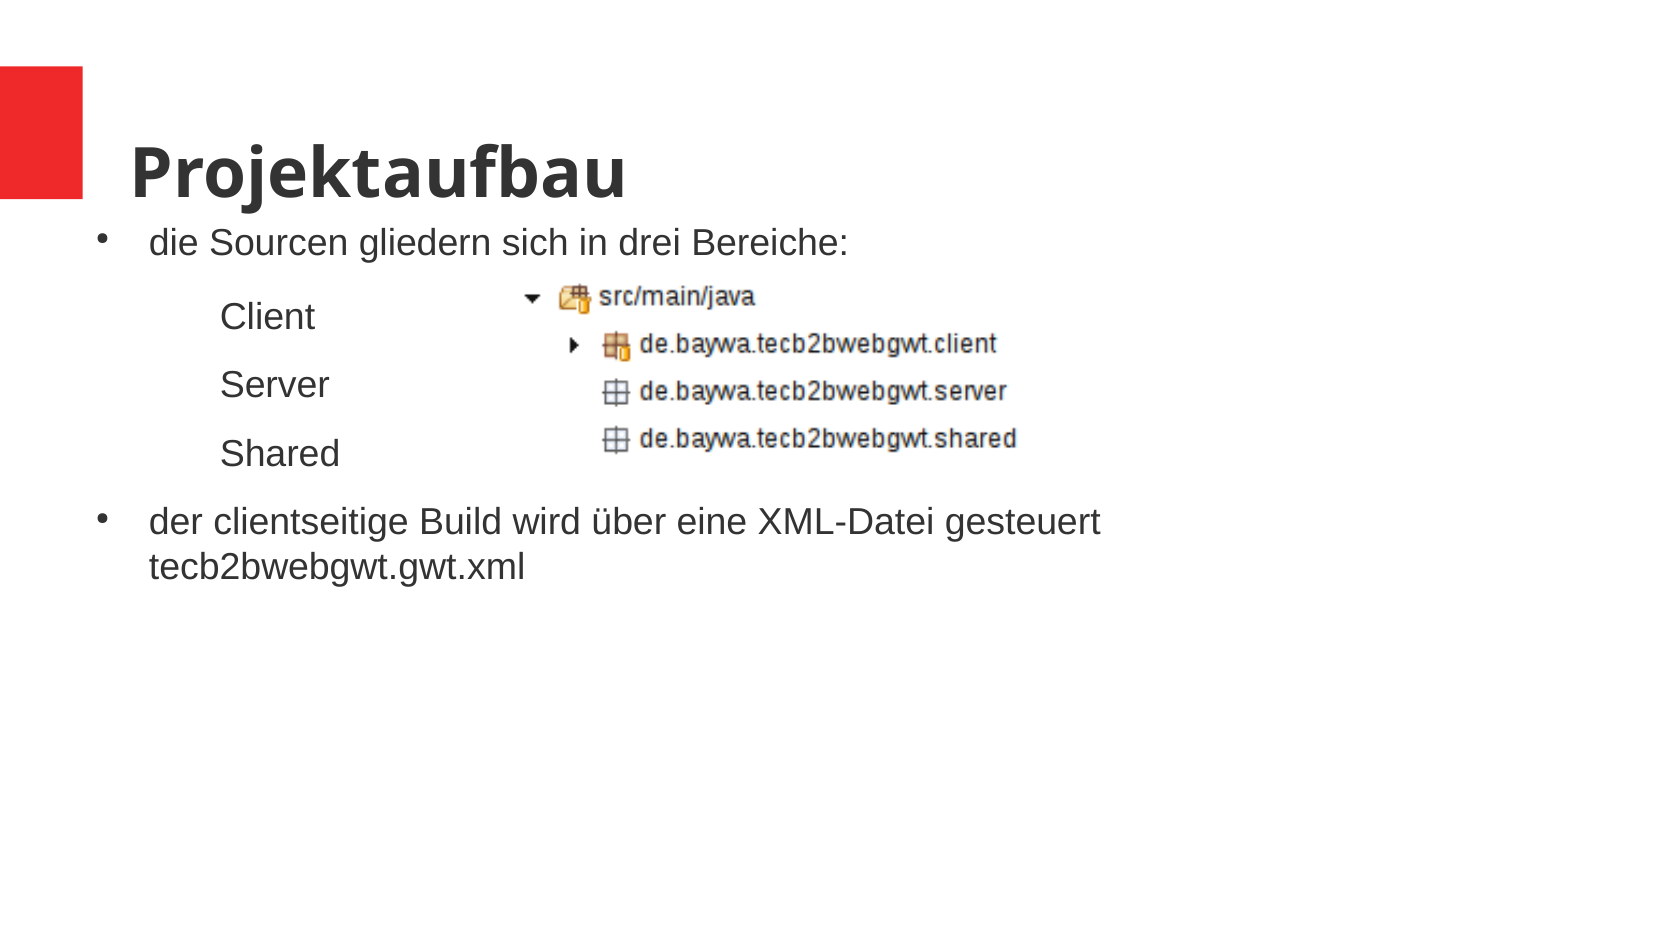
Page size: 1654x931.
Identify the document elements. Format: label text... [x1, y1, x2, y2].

title Projektaufbau [129, 39, 1536, 217]
list die Sourcen gliedern sich in drei Bereiche: Client Server Shared der clientseitige Build wird über eine XML-Datei gesteuert tecb2bwebgwt.gwt.xml [78, 217, 1567, 721]
picture [519, 280, 1022, 461]
